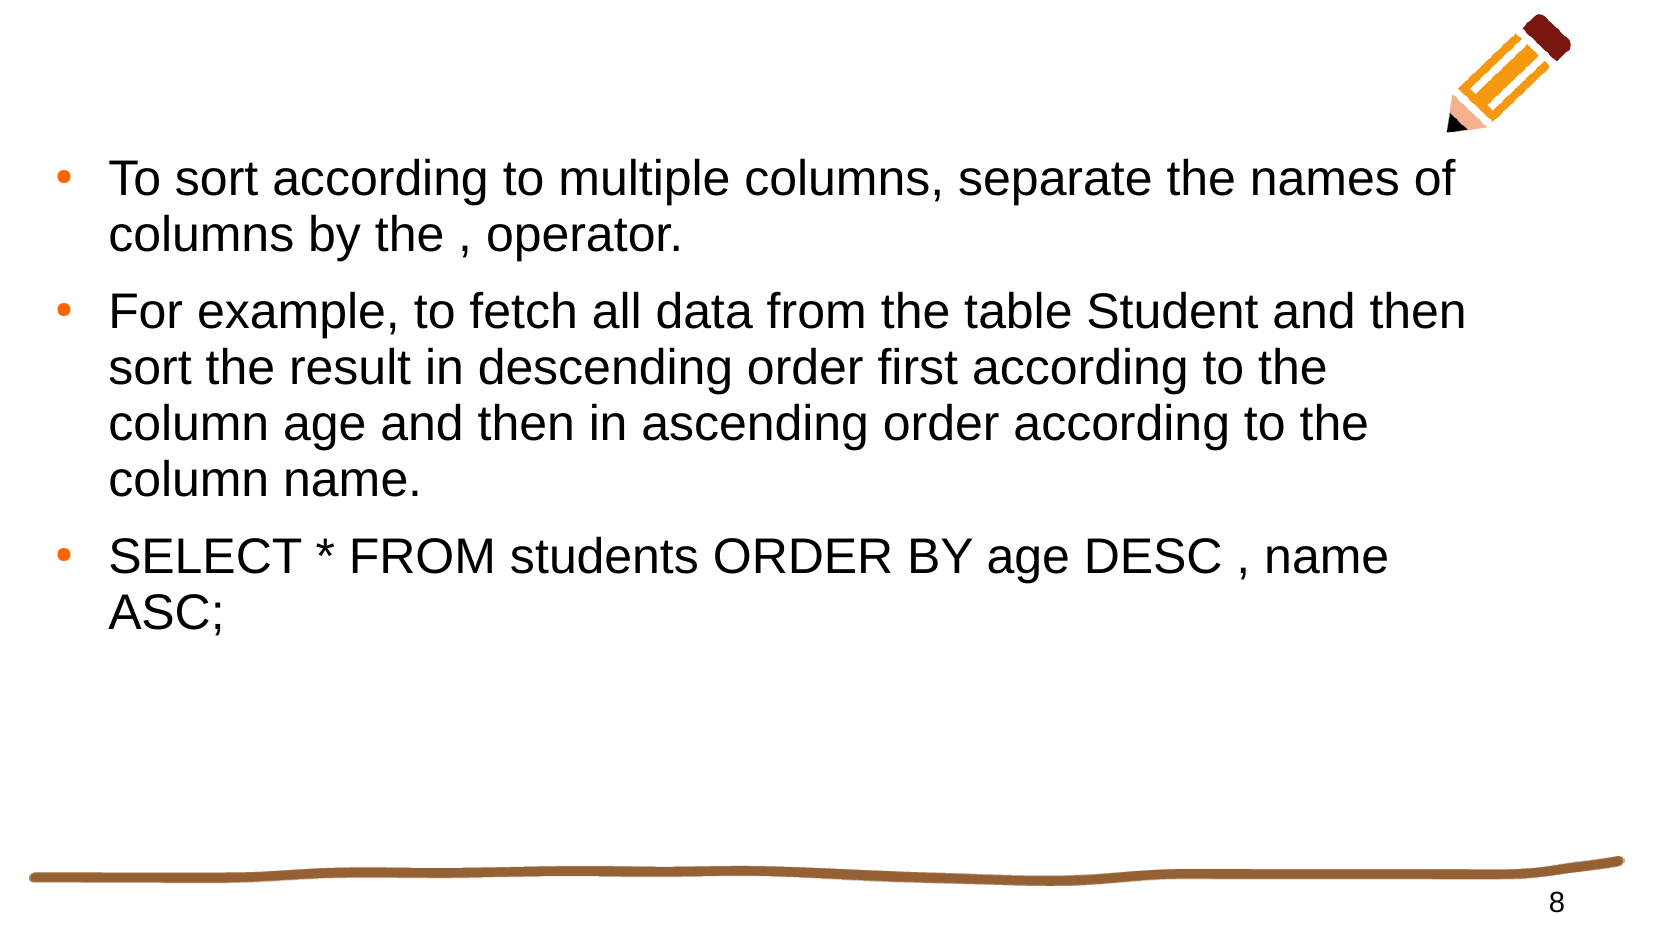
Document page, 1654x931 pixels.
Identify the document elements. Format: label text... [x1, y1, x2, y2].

picture [1501, 856, 1625, 886]
list To sort according to multiple columns, separate the names of columns by the , operator. For example, to fetch all data from the table Student and then sort the result in descending order first according to the column age and then in ascending order according to the column name. SELECT * FROM students ORDER BY age DESC , name ASC; [37, 150, 1501, 931]
picture [1446, 14, 1571, 133]
picture [29, 856, 37, 886]
